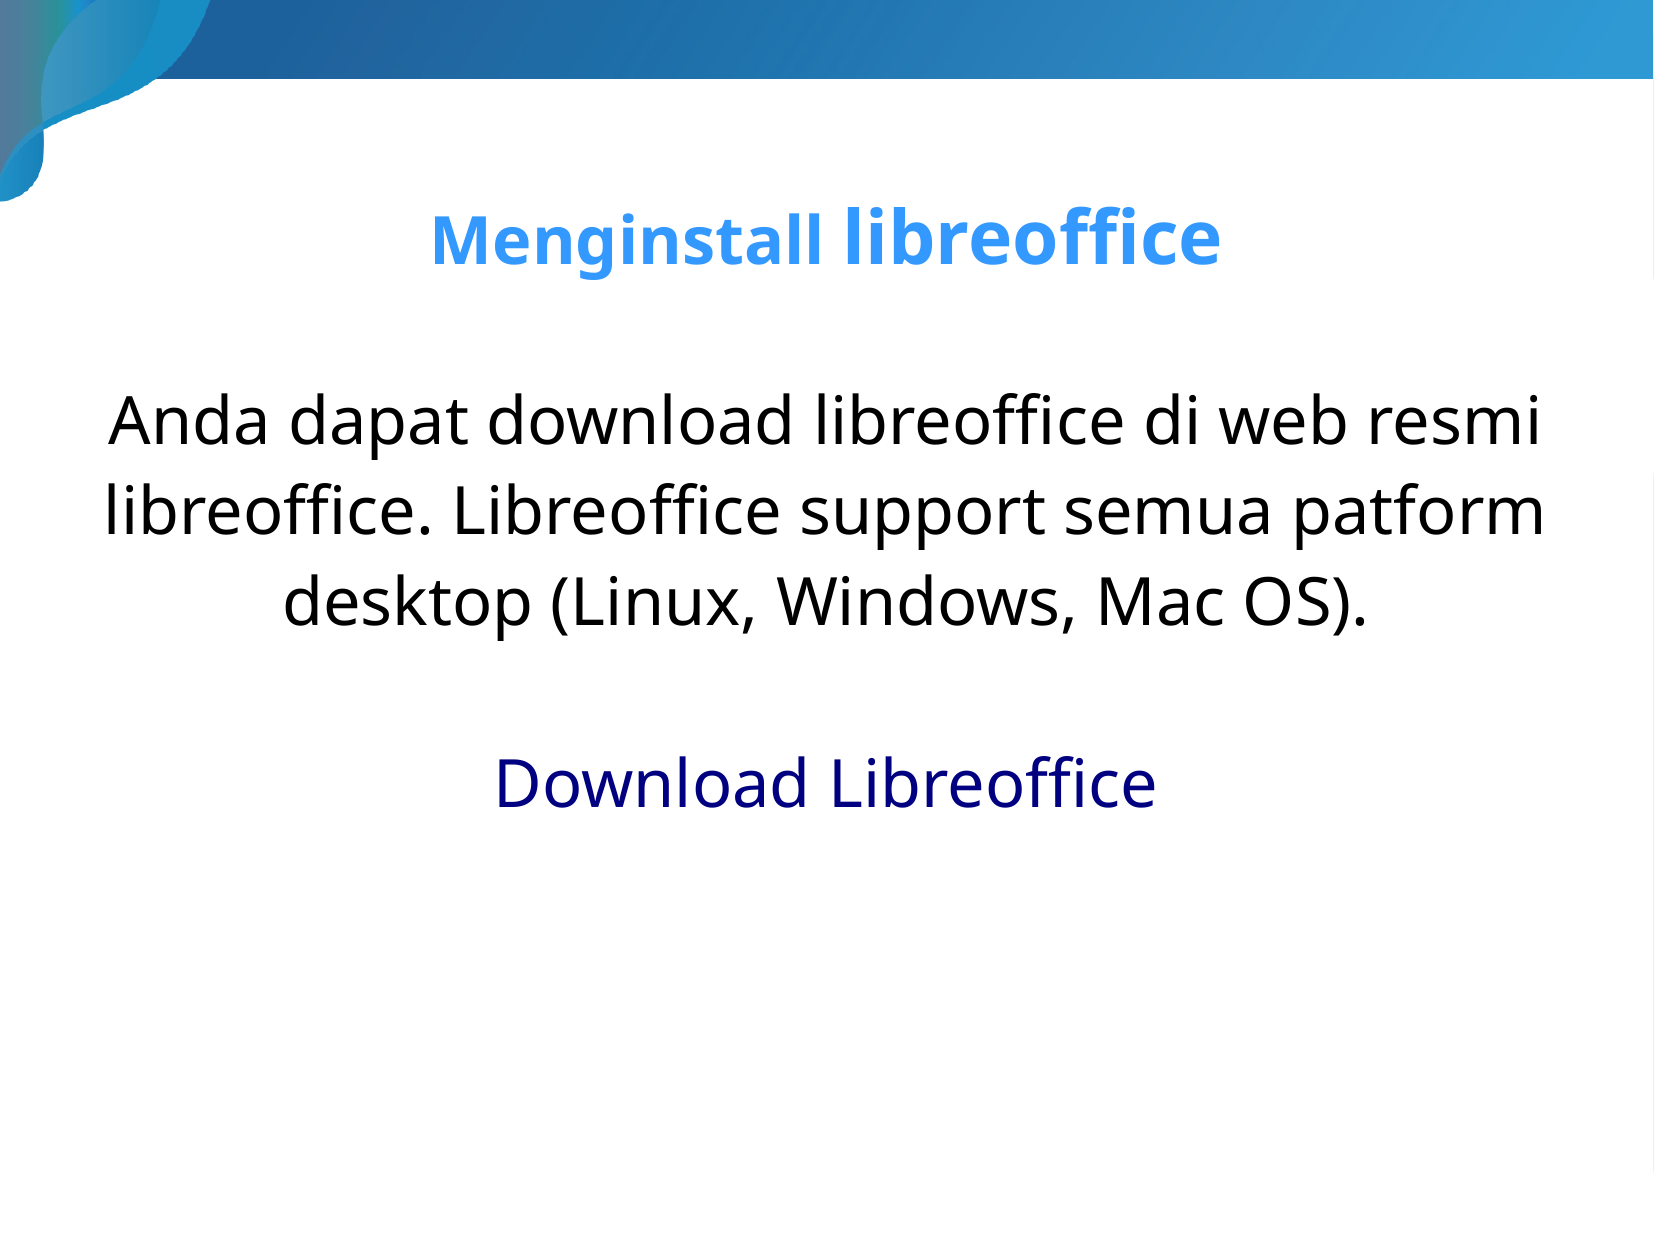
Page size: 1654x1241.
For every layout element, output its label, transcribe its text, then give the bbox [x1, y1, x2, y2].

picture [0, 0, 1654, 1241]
title Menginstall libreoffice [82, 132, 1571, 340]
subtitle Anda dapat download libreoffice di web resmi libreoffice. Libreoffice support semua patform desktop (Linux, Windows, Mac OS). Download Libreoffice [82, 372, 1571, 1093]
